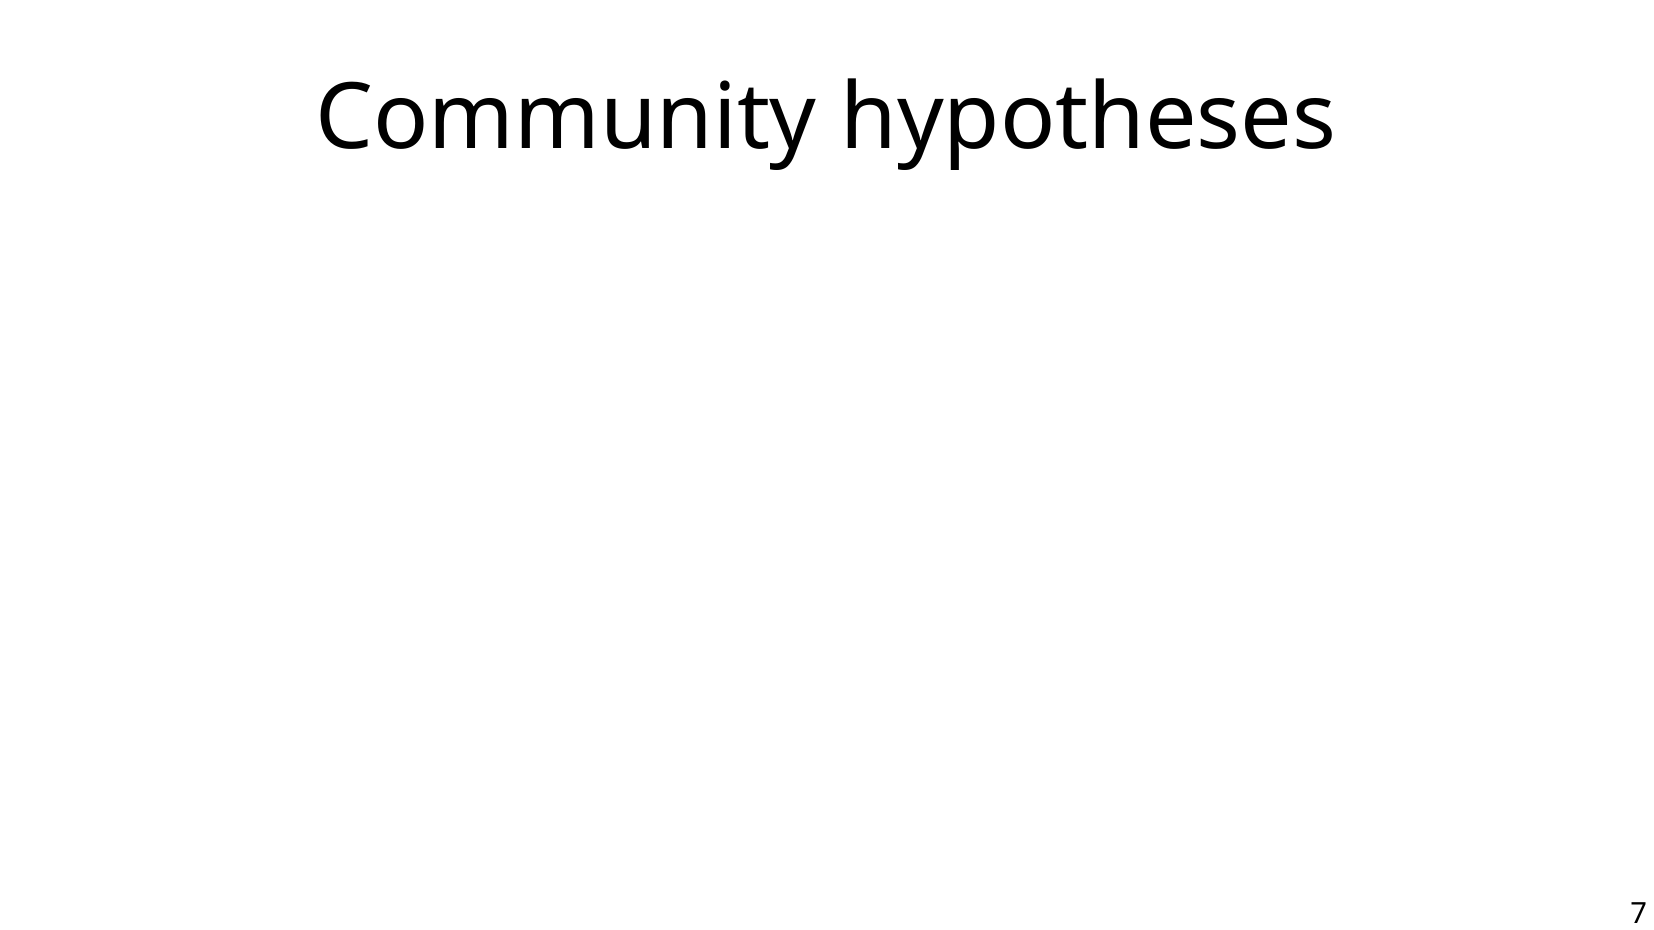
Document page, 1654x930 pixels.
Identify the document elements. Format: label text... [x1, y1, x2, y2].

title Community hypotheses [82, 1, 1571, 225]
